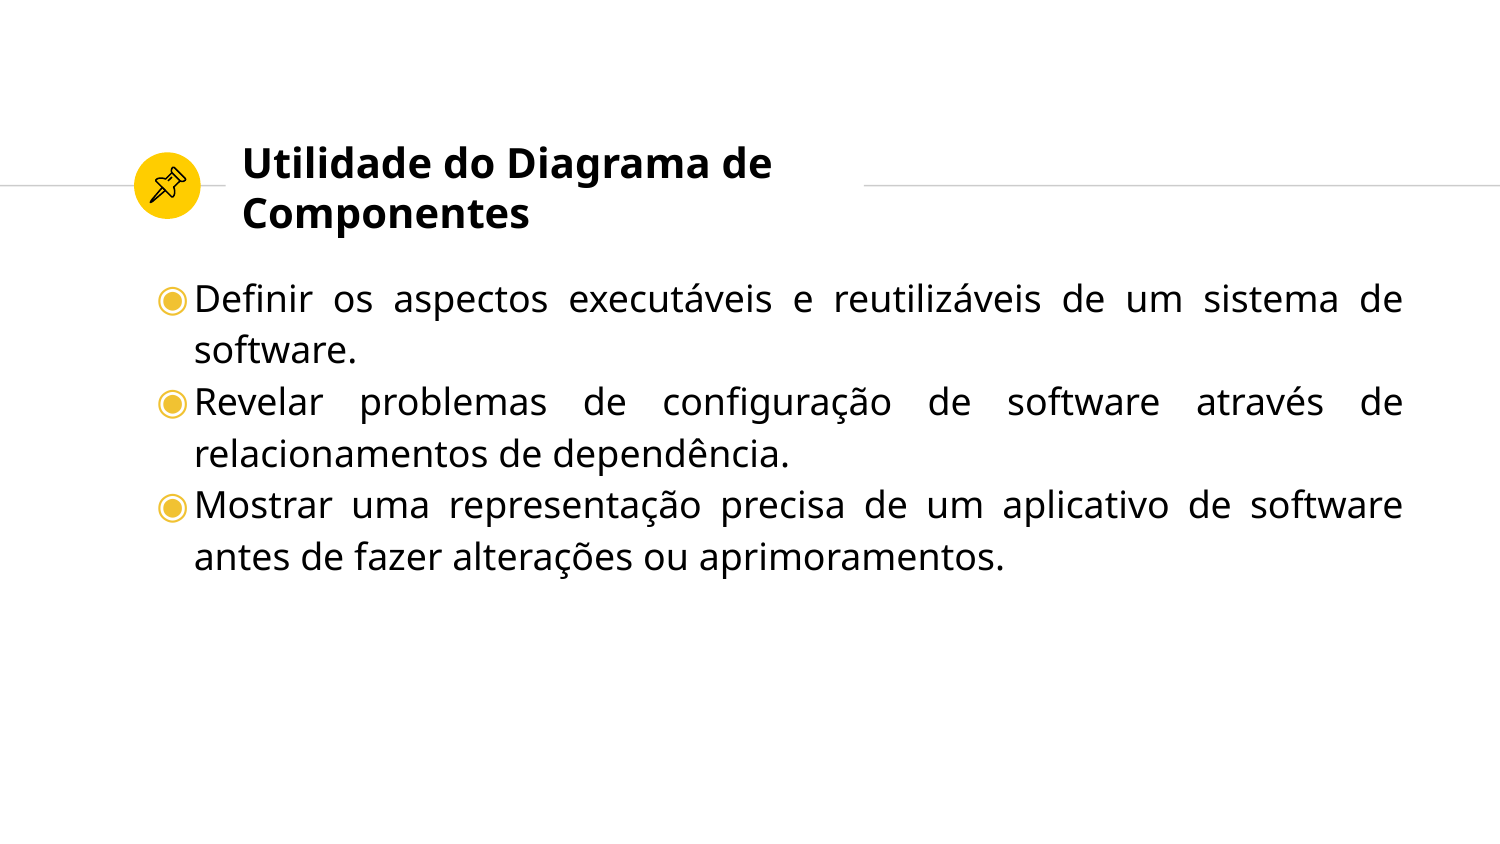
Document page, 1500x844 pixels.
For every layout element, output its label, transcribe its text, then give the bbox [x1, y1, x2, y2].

list Definir os aspectos executáveis e reutilizáveis de um sistema de software. Revelar problemas de configuração de software através de relacionamentos de dependência. Mostrar uma representação precisa de um aplicativo de software antes de fazer alterações ou aprimoramentos. [28, 222, 1420, 677]
title Utilidade do Diagrama de Componentes [226, 151, 1079, 222]
